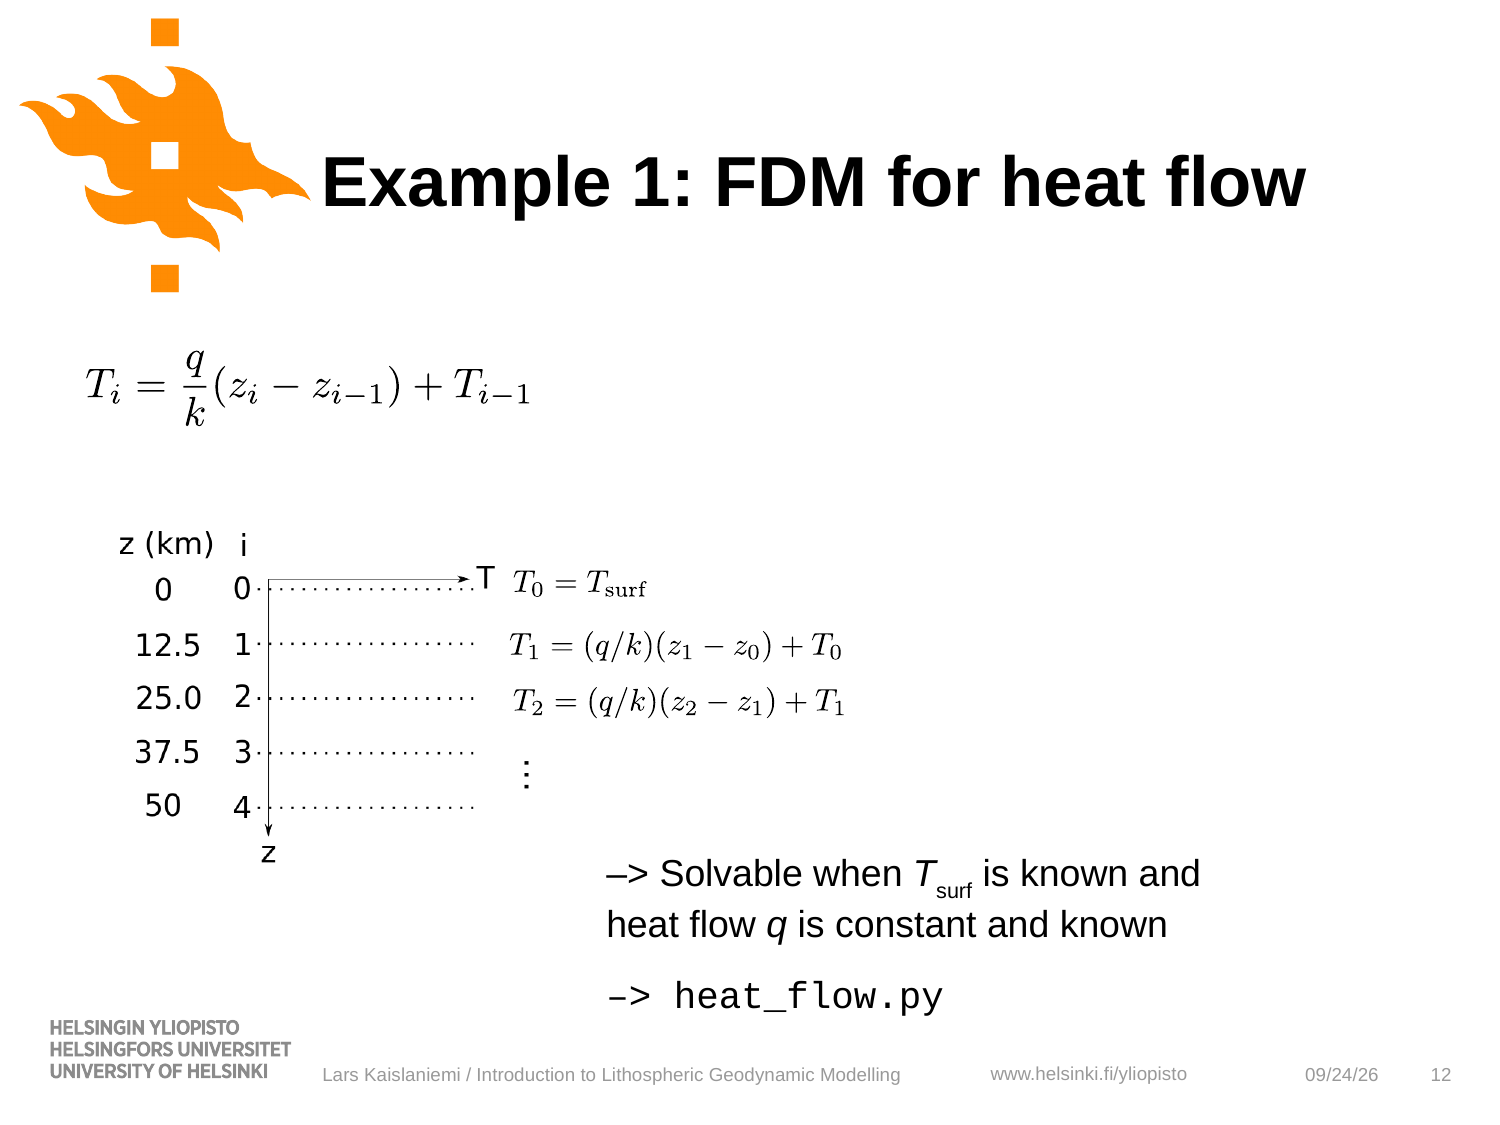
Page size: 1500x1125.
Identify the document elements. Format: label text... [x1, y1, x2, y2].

picture [120, 531, 495, 863]
picture [32, 1001, 309, 1096]
picture [0, 0, 337, 318]
text_box [512, 570, 648, 597]
text_box –> heat_flow.py [591, 970, 959, 1028]
text_box [509, 631, 842, 663]
text_box [85, 350, 532, 427]
title Example 1: FDM for heat flow [321, 87, 1447, 276]
text_box [512, 687, 846, 719]
text_box … [509, 741, 566, 810]
text_box –> Solvable when Tsurf is known and heat flow q is constant and known [591, 845, 1227, 954]
